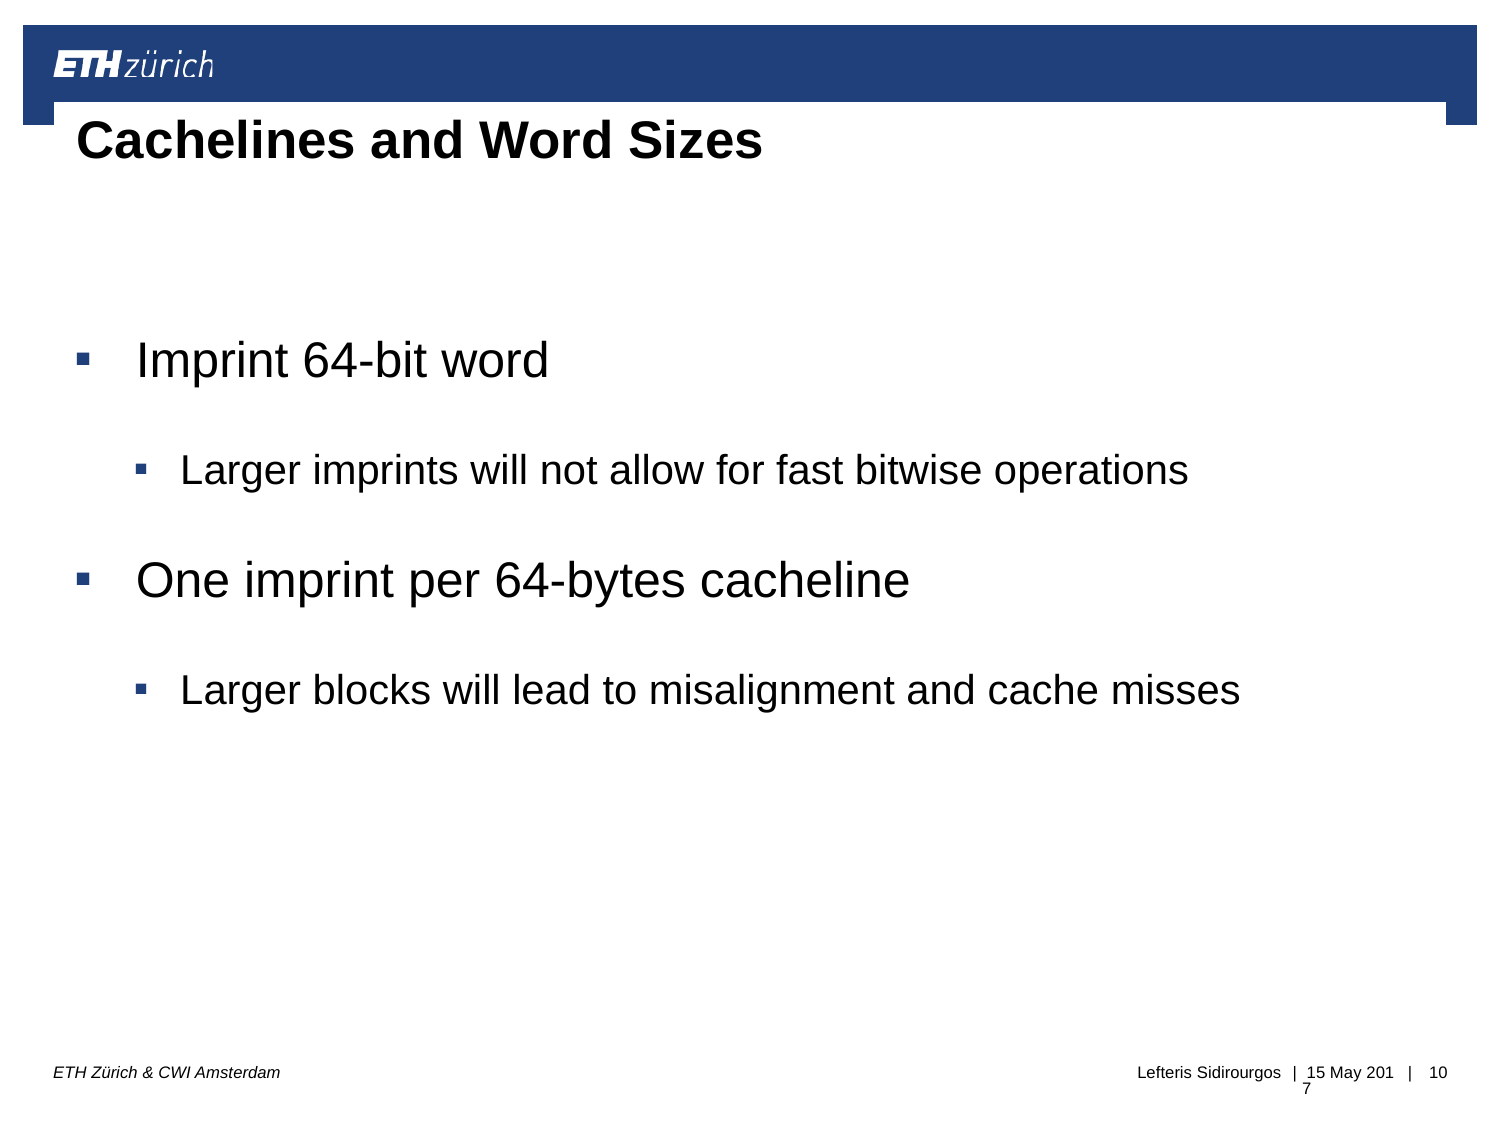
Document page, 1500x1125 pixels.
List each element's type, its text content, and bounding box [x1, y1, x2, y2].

list Imprint 64-bit word Larger imprints will not allow for fast bitwise operations One imprint per 64-bytes cacheline Larger blocks will lead to misalignment and cache misses [53, 331, 1447, 1023]
title Cachelines and Word Sizes [53, 101, 1447, 262]
